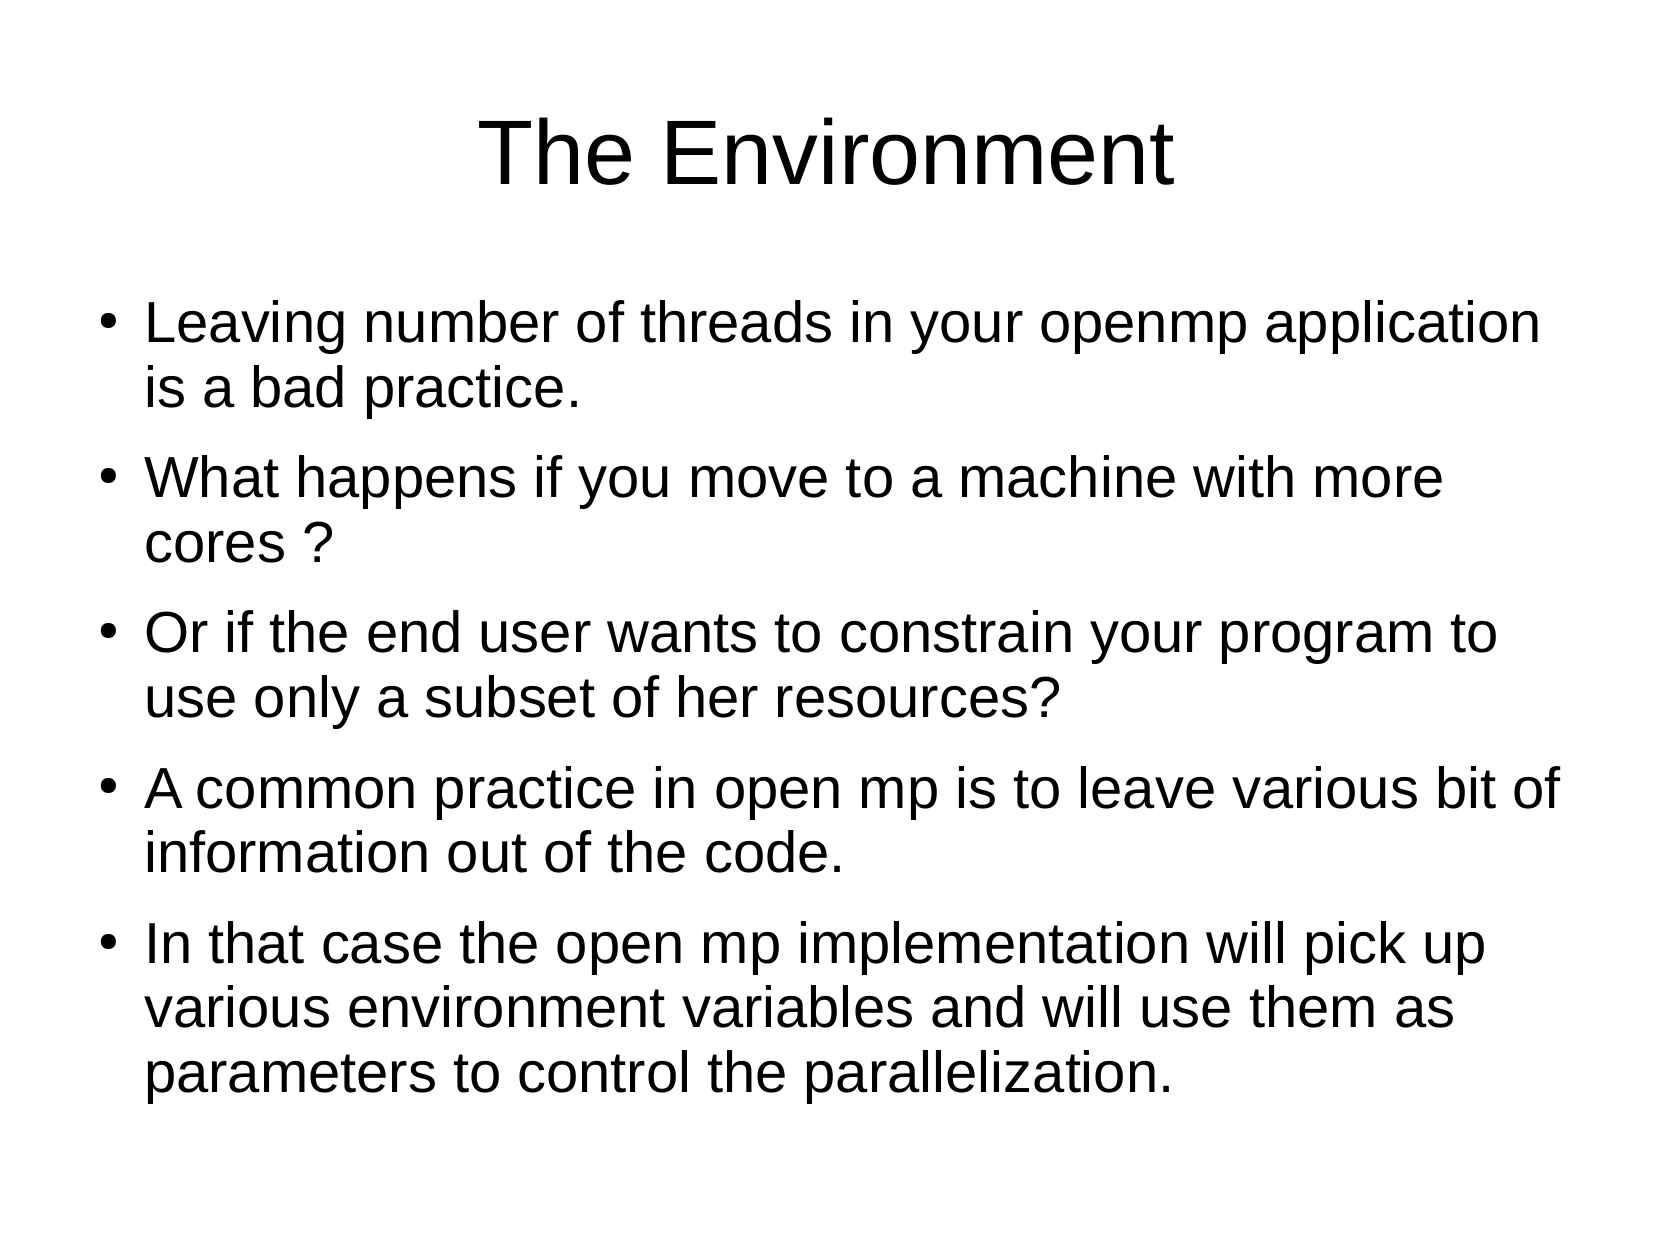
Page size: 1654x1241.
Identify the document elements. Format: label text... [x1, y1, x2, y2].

list Leaving number of threads in your openmp application is a bad practice. What happens if you move to a machine with more cores ? Or if the end user wants to constrain your program to use only a subset of her resources? A common practice in open mp is to leave various bit of information out of the code. In that case the open mp implementation will pick up various environment variables and will use them as parameters to control the parallelization. [82, 290, 1571, 1109]
title The Environment [82, 49, 1571, 257]
